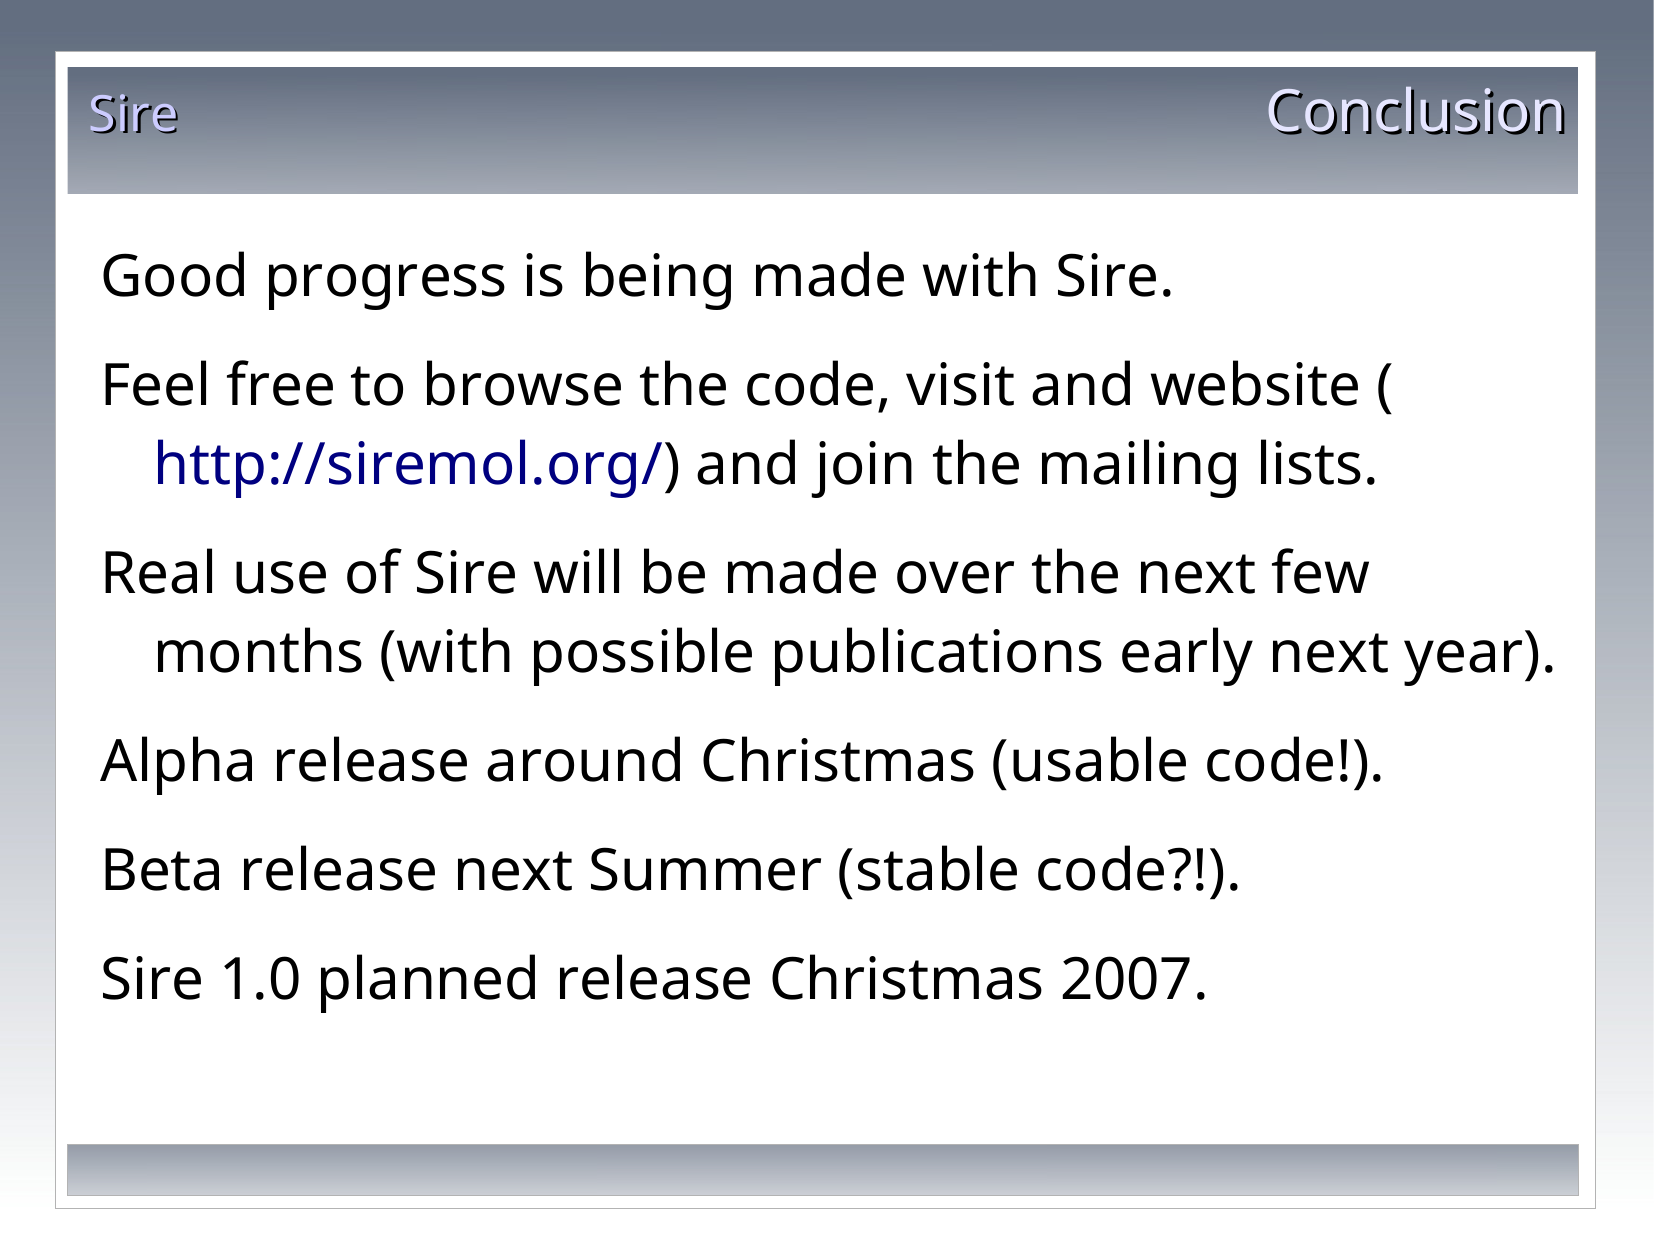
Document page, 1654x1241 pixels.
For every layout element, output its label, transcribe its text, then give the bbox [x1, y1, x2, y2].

title Conclusion [567, 68, 1567, 196]
picture [0, 0, 1654, 1241]
list Good progress is being made with Sire. Feel free to browse the code, visit and website (http://siremol.org/) and join the mailing lists. Real use of Sire will be made over the next few months (with possible publications early next year). Alpha release around Christmas (usable code!). Beta release next Summer (stable code?!). Sire 1.0 planned release Christmas 2007. [82, 234, 1571, 1119]
